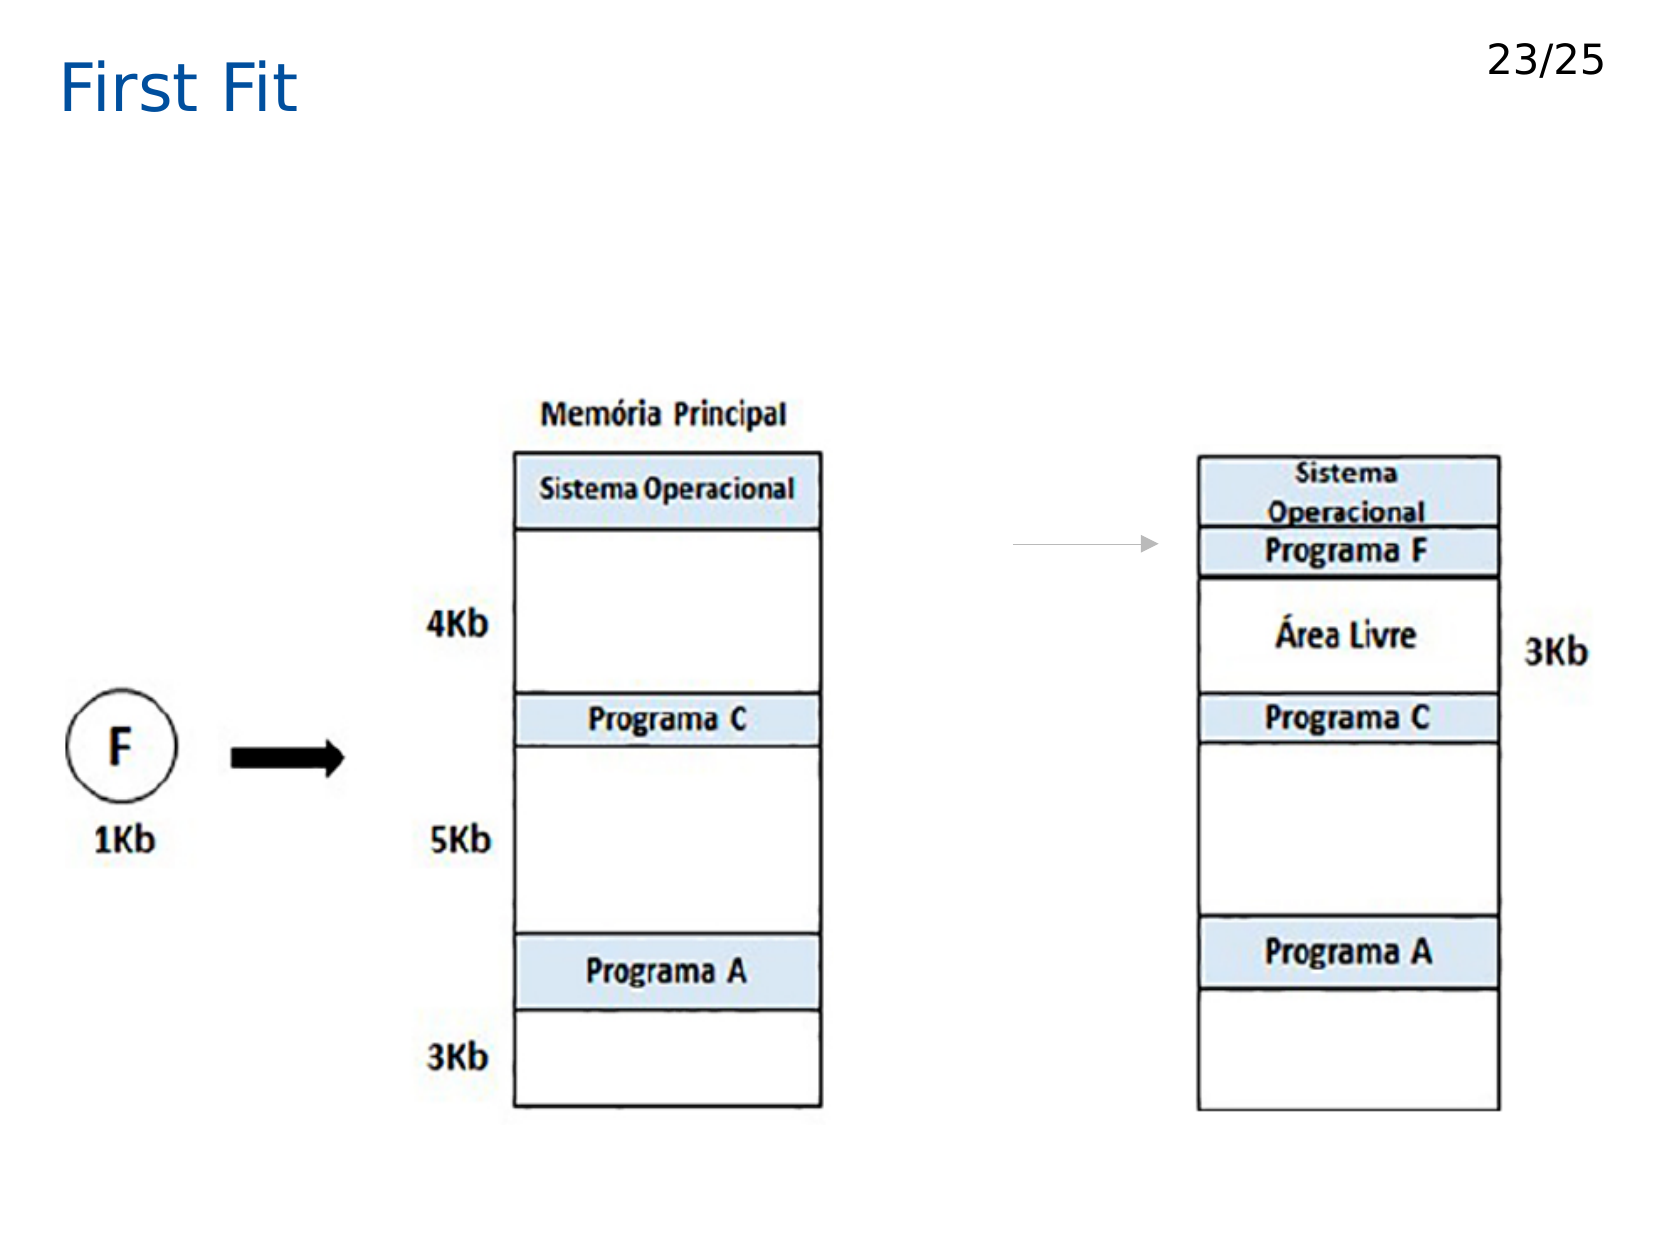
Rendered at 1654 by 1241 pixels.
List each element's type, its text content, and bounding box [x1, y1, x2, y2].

title First Fit [59, 29, 1506, 148]
picture [1193, 444, 1595, 1119]
picture [59, 382, 834, 1125]
